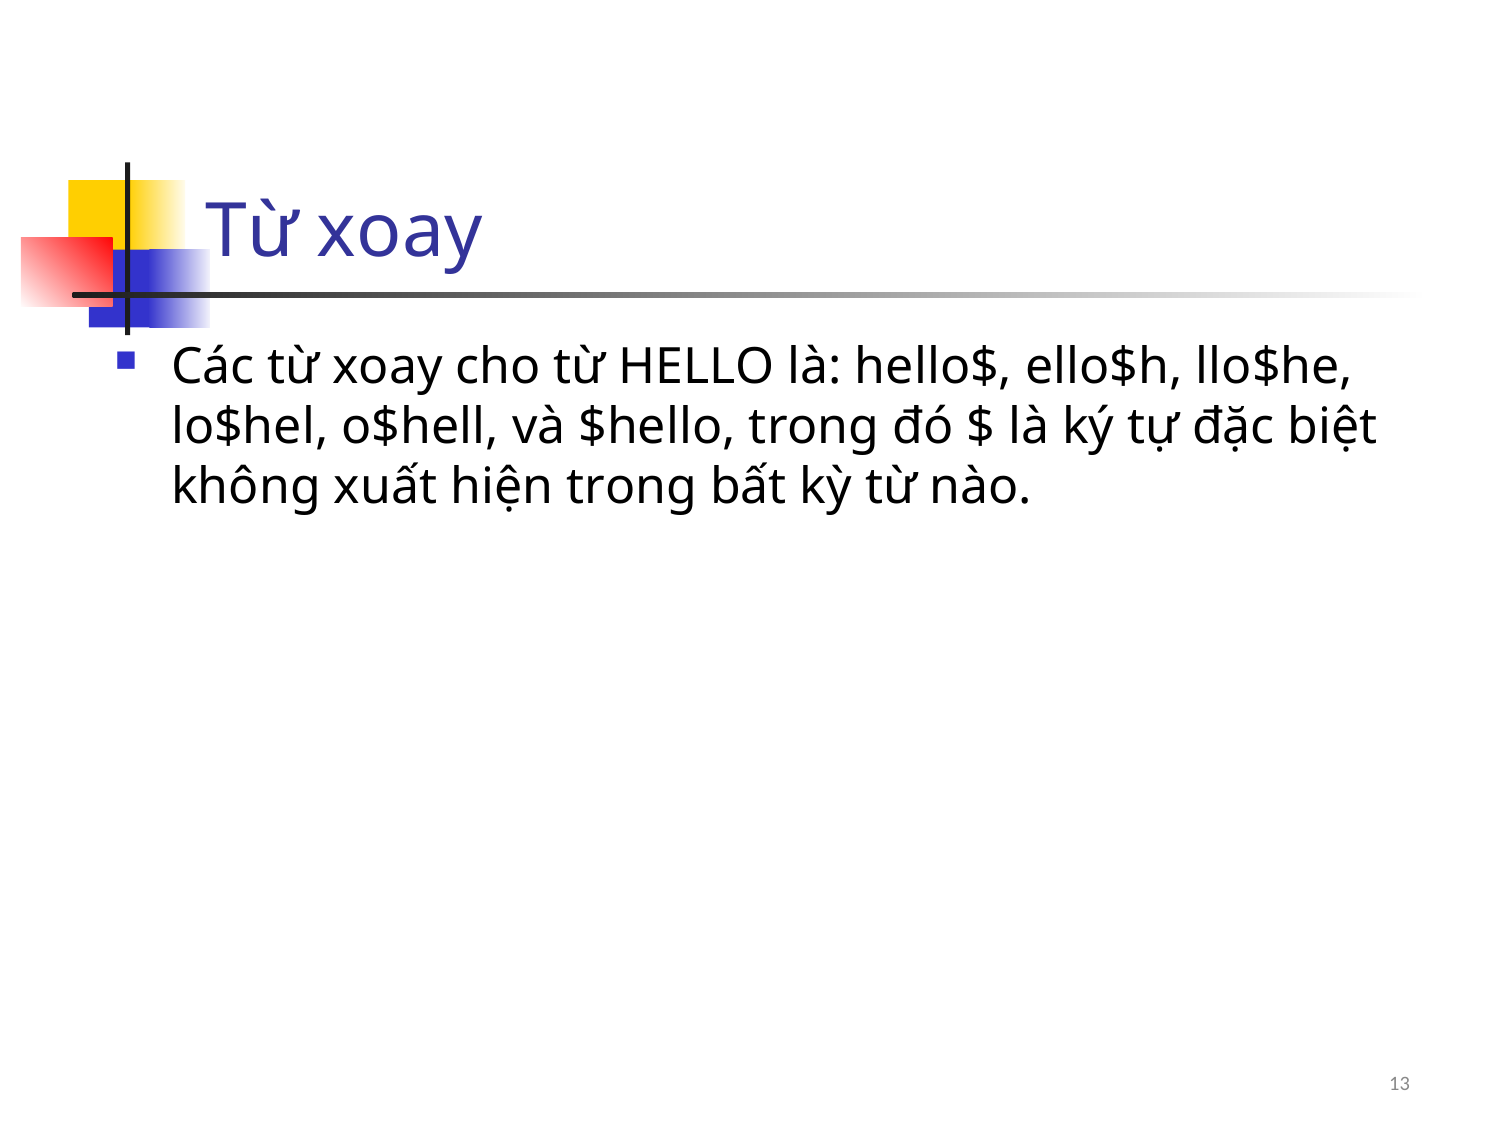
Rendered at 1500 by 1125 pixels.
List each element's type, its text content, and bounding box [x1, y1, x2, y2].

text_box Các từ xoay cho từ HELLO là: hello$, ello$h, llo$he, lo$hel, o$hell, và $hello, trong đó $ là ký tự đặc biệt không xuất hiện trong bất kỳ từ nào. [100, 326, 1426, 610]
text_box <number> [1074, 1062, 1426, 1103]
text_box Từ xoay [190, 49, 1465, 279]
